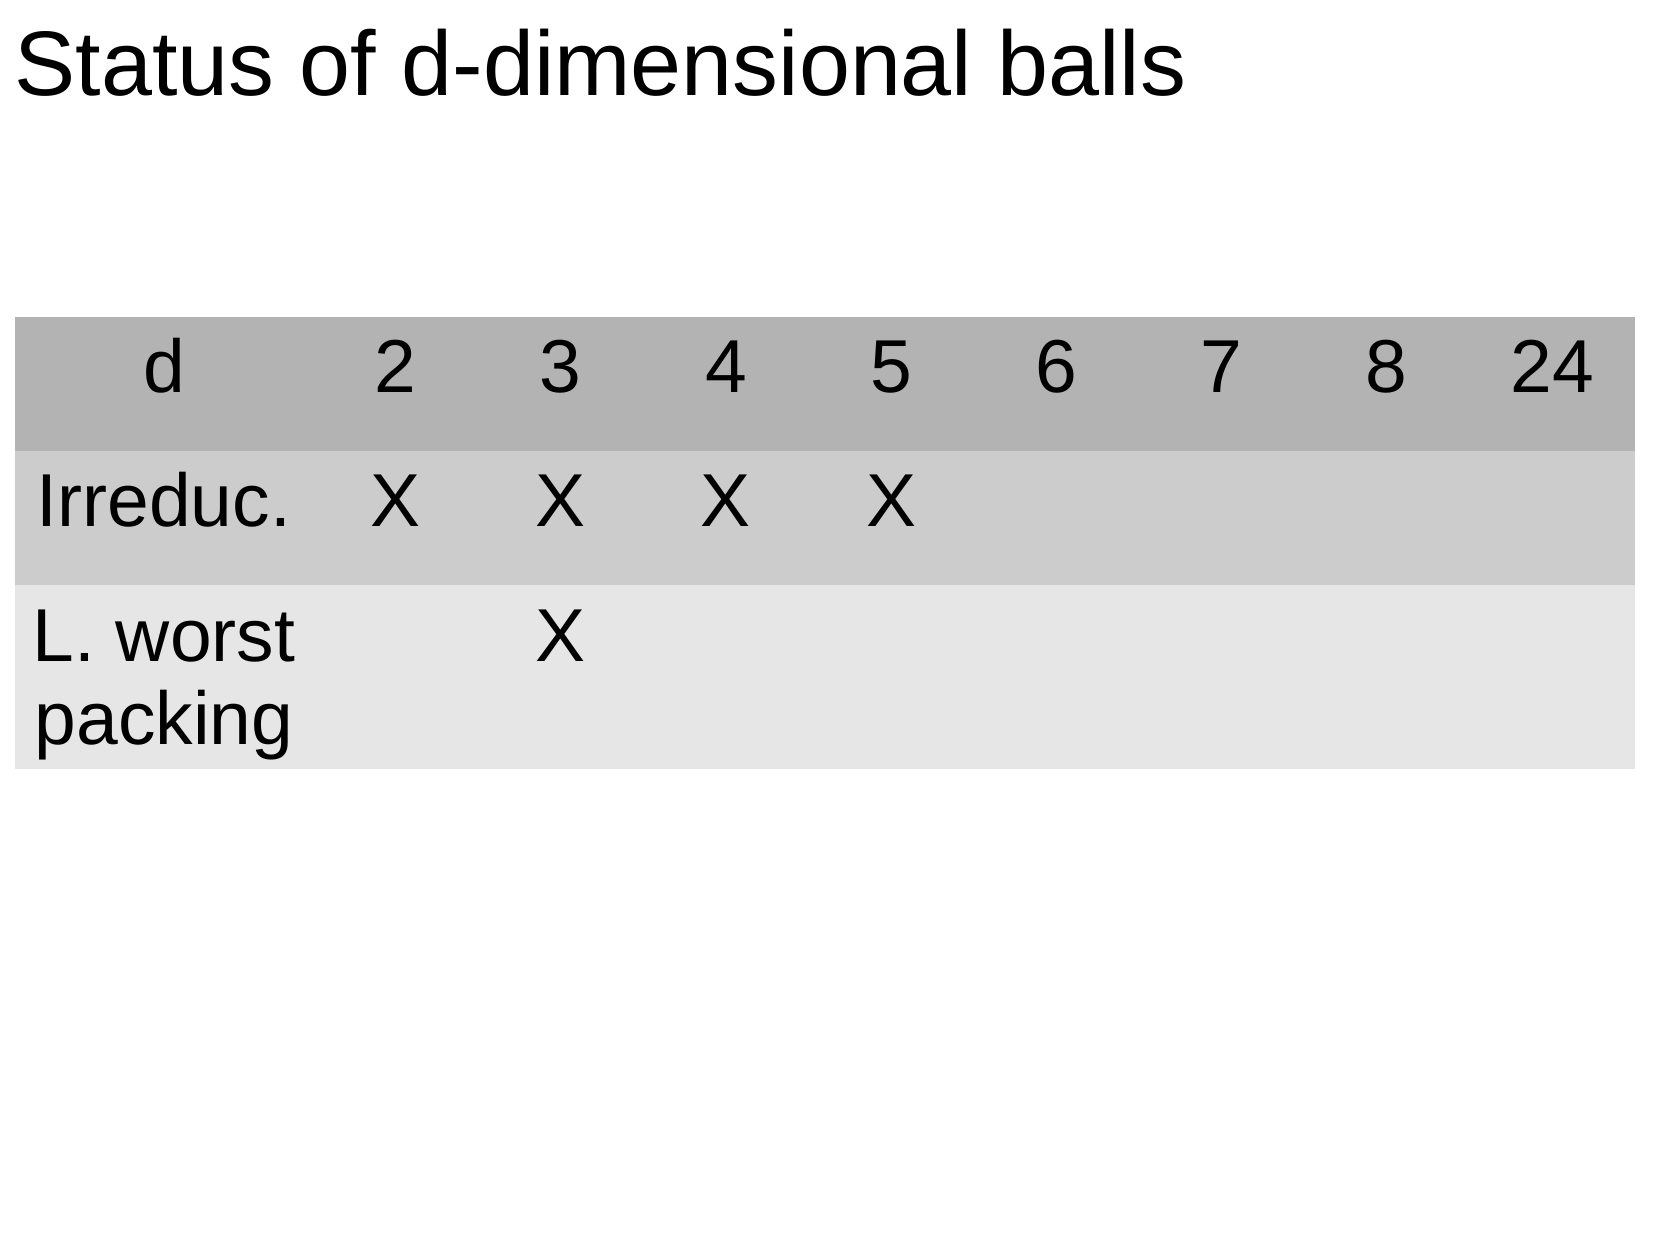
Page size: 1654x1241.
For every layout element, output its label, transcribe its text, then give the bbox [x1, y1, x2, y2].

table_cell [974, 585, 1139, 769]
table_cell L. worst packing [15, 585, 313, 769]
table_cell [974, 451, 1139, 585]
table_header 4 [643, 317, 808, 451]
table_cell X [313, 451, 478, 585]
table_cell [1304, 451, 1469, 585]
table_cell [808, 585, 974, 769]
table_cell [1469, 585, 1635, 769]
table_cell X [478, 585, 643, 769]
table_cell [1139, 585, 1304, 769]
table_cell [1139, 451, 1304, 585]
table_header 8 [1304, 317, 1469, 451]
text_box Status of d-dimensional balls [0, 5, 1561, 123]
table_header 3 [478, 317, 643, 451]
table_cell X [478, 451, 643, 585]
table_header 2 [313, 317, 478, 451]
table_header 7 [1139, 317, 1304, 451]
table_cell [1304, 585, 1469, 769]
table_cell Irreduc. [15, 451, 313, 585]
table_cell [313, 585, 478, 769]
table_header d [15, 317, 313, 451]
table_cell X [808, 451, 974, 585]
table_cell [1469, 451, 1635, 585]
table_cell X [643, 451, 808, 585]
table_cell [643, 585, 808, 769]
table_header 5 [808, 317, 974, 451]
table_header 24 [1469, 317, 1635, 451]
table_header 6 [974, 317, 1139, 451]
